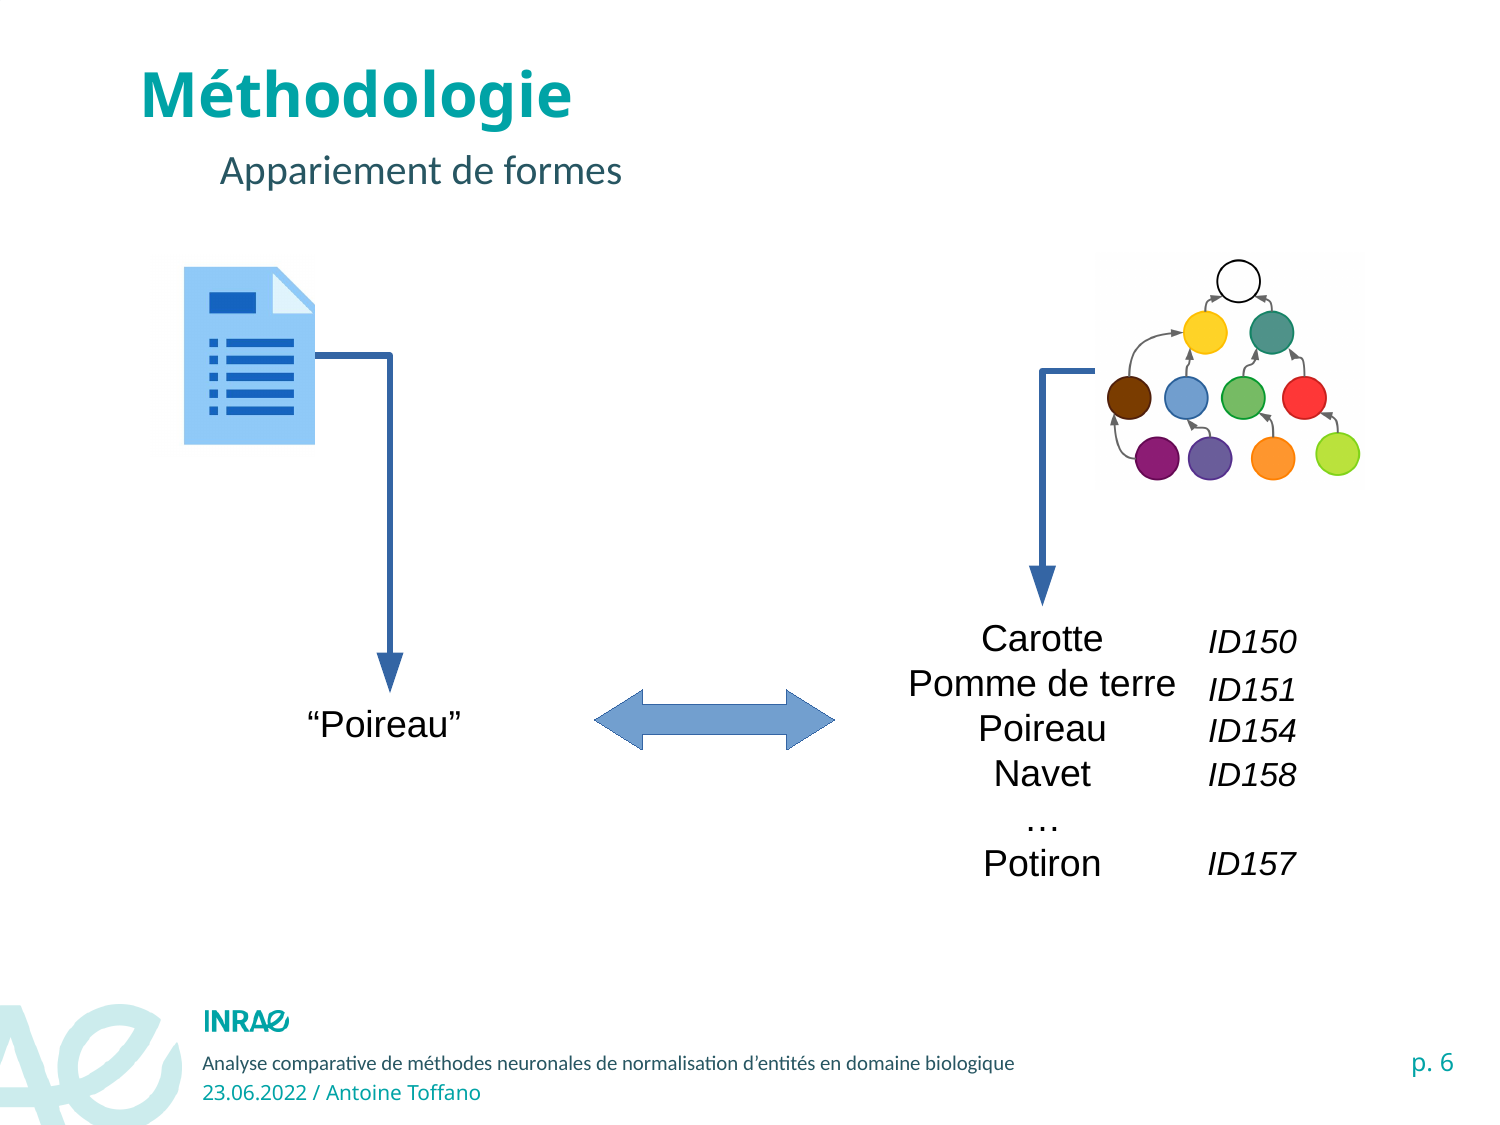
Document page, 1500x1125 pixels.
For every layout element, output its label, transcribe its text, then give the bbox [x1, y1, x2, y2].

text_box “Poireau” [292, 693, 488, 750]
text_box [594, 689, 835, 750]
text_box Méthodologie [139, 24, 1396, 170]
picture [150, 254, 316, 457]
text_box ID158 [1183, 748, 1500, 838]
text_box Carotte Pomme de terre Poireau Navet … Potiron [884, 606, 1200, 915]
text_box ID151 [1193, 663, 1312, 716]
text_box Appariement de formes [205, 140, 1396, 253]
text_box ID154 [1193, 716, 1312, 757]
text_box ID157 [1192, 837, 1311, 890]
text_box ID150 [1193, 616, 1500, 706]
picture [1095, 252, 1365, 490]
picture [0, 996, 328, 1125]
